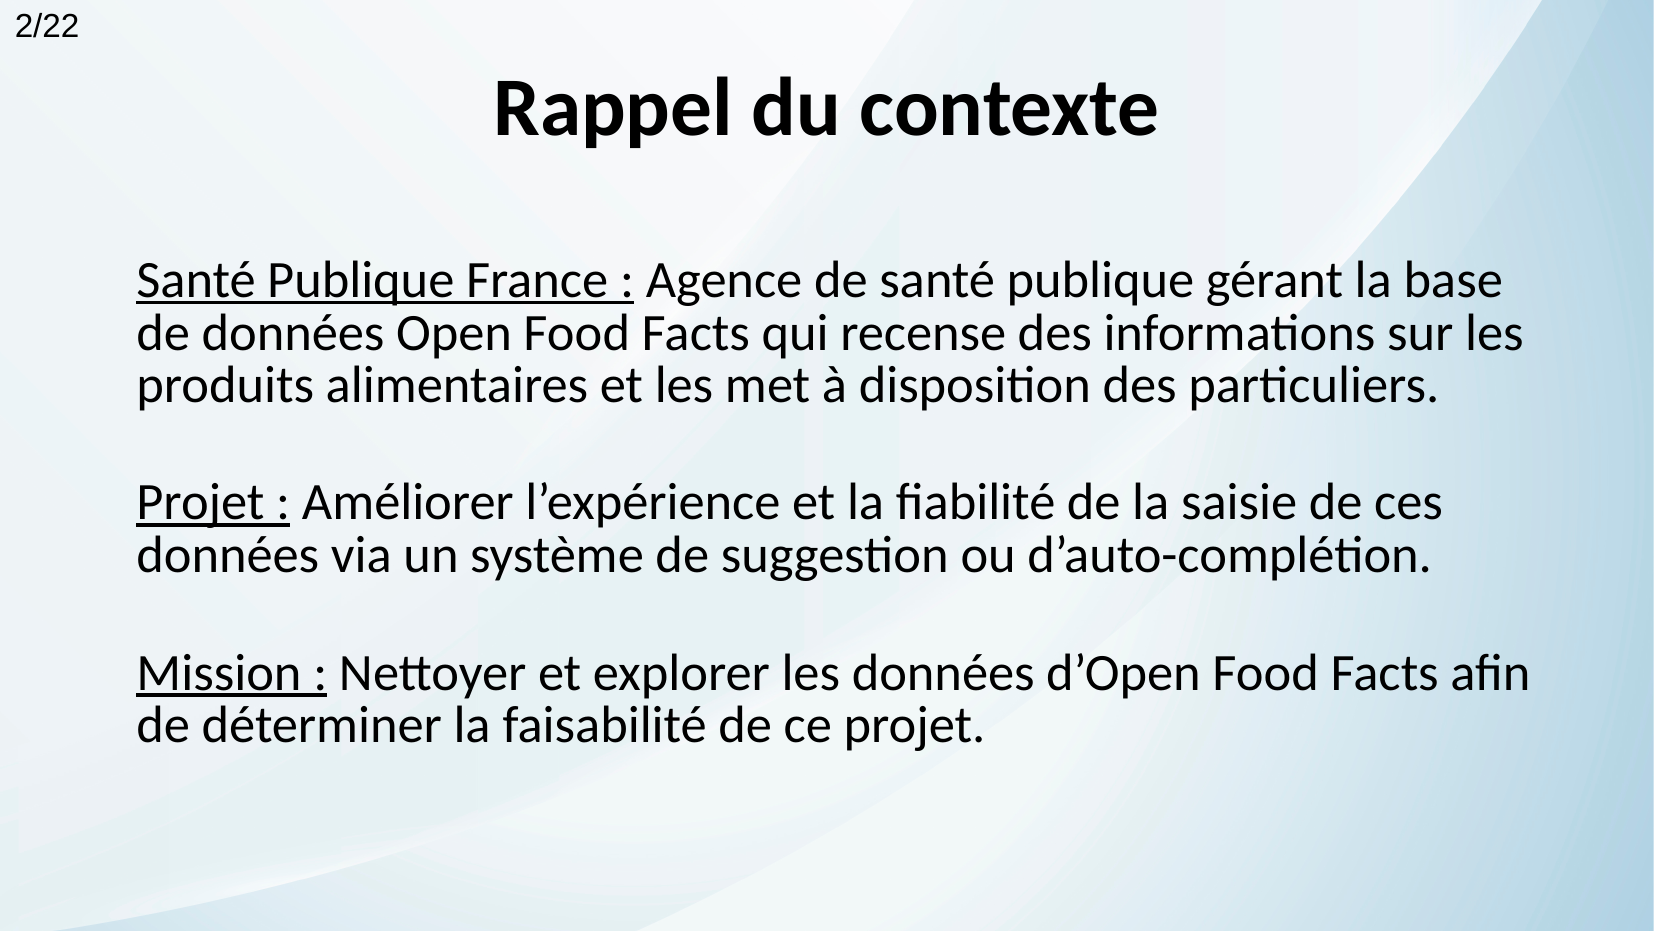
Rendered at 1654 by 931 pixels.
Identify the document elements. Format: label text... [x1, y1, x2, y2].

picture [0, 0, 1654, 931]
list Santé Publique France : Agence de santé publique gérant la base de données Open Food Facts qui recense des informations sur les produits alimentaires et les met à disposition des particuliers. Projet : Améliorer l’expérience et la fiabilité de la saisie de ces données via un système de suggestion ou d’auto-complétion. Mission : Nettoyer et explorer les données d’Open Food Facts afin de déterminer la faisabilité de ce projet. [76, 257, 1536, 798]
title Rappel du contexte [82, 37, 1571, 193]
text_box 2/22 [0, 0, 119, 60]
